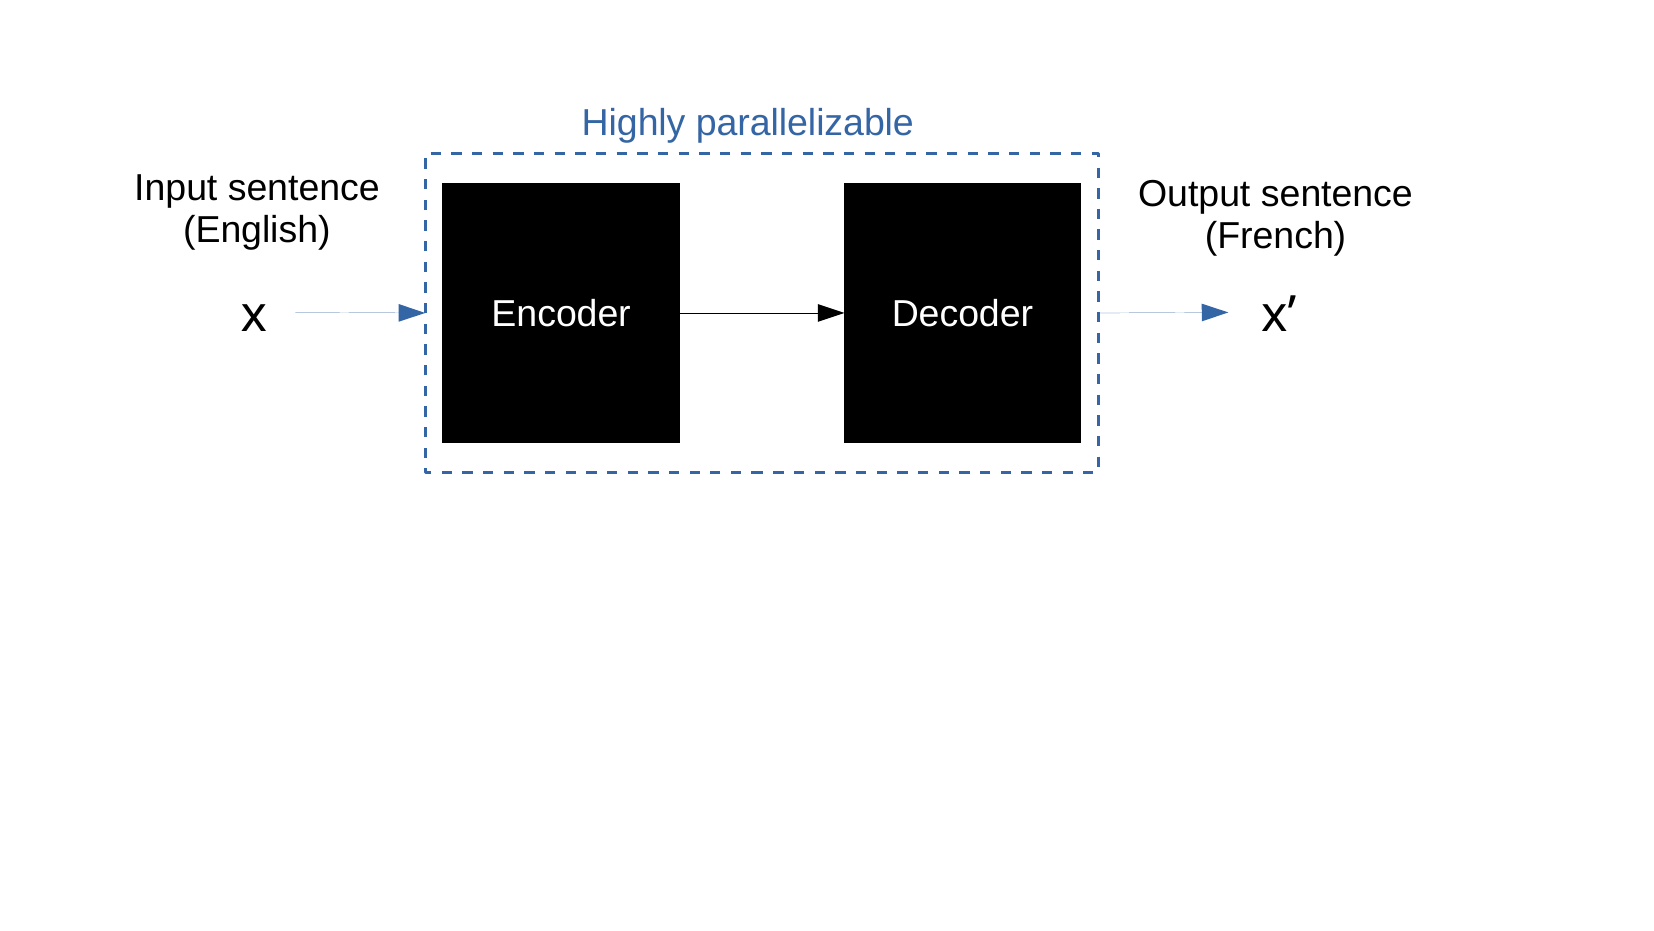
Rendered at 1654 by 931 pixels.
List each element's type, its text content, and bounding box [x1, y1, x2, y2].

text_box x’ [1228, 247, 1329, 378]
text_box Highly parallelizable [566, 94, 981, 152]
text_box Input sentence (English) [106, 159, 408, 301]
text_box Encoder [442, 183, 680, 443]
text_box Output sentence (French) [1122, 165, 1430, 307]
text_box x [212, 247, 296, 378]
text_box Decoder [844, 183, 1081, 443]
